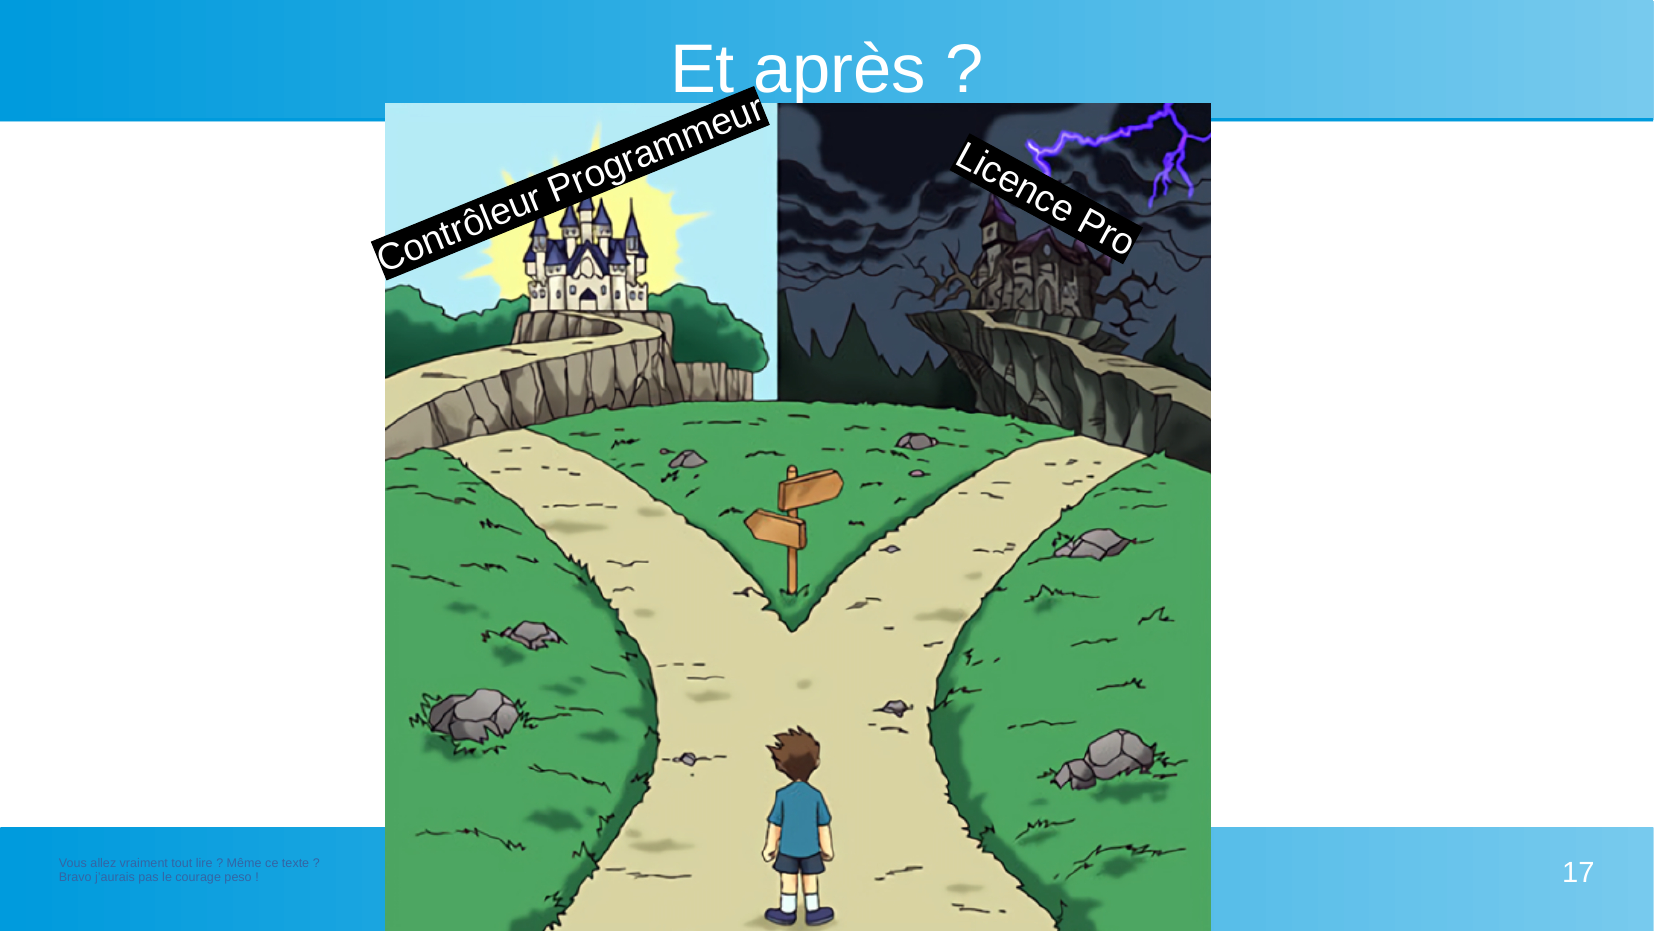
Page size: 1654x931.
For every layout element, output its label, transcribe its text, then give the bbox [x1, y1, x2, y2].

title Et après ? [59, 29, 1595, 108]
text_box Contrôleur Programmeur [354, 71, 804, 325]
picture [385, 103, 688, 227]
picture [385, 103, 1211, 931]
text_box Licence Pro [931, 119, 1170, 286]
